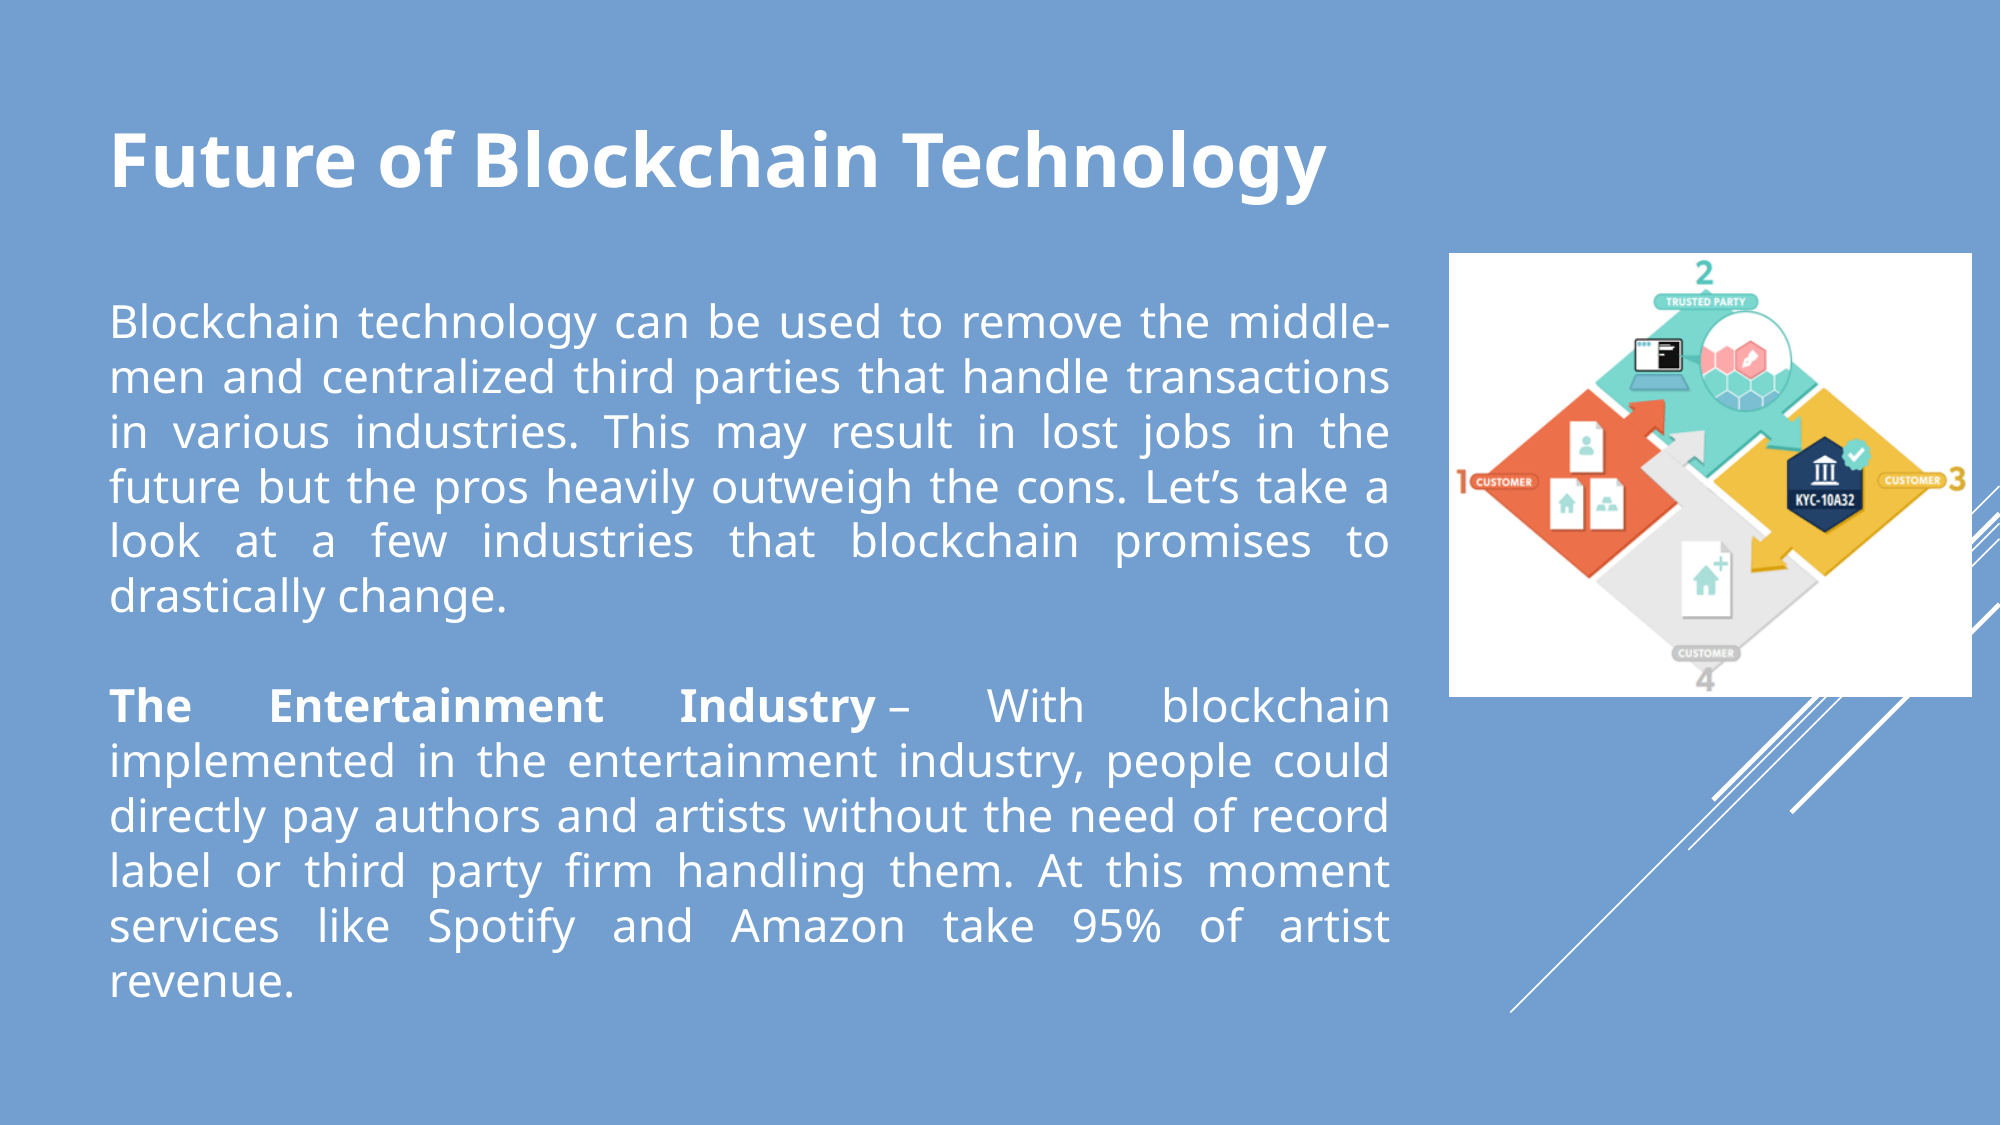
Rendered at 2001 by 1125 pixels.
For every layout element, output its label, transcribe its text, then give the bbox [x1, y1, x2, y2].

text_box Future of Blockchain Technology Blockchain technology can be used to remove the middle-men and centralized third parties that handle transactions in various industries. This may result in lost jobs in the future but the pros heavily outweigh the cons. Let’s take a look at a few industries that blockchain promises to drastically change. The Entertainment Industry – With blockchain implemented in the entertainment industry, people could directly pay authors and artists without the need of record label or third party firm handling them. At this moment services like Spotify and Amazon take 95% of artist revenue. [94, 104, 1407, 970]
picture [1449, 253, 1972, 698]
